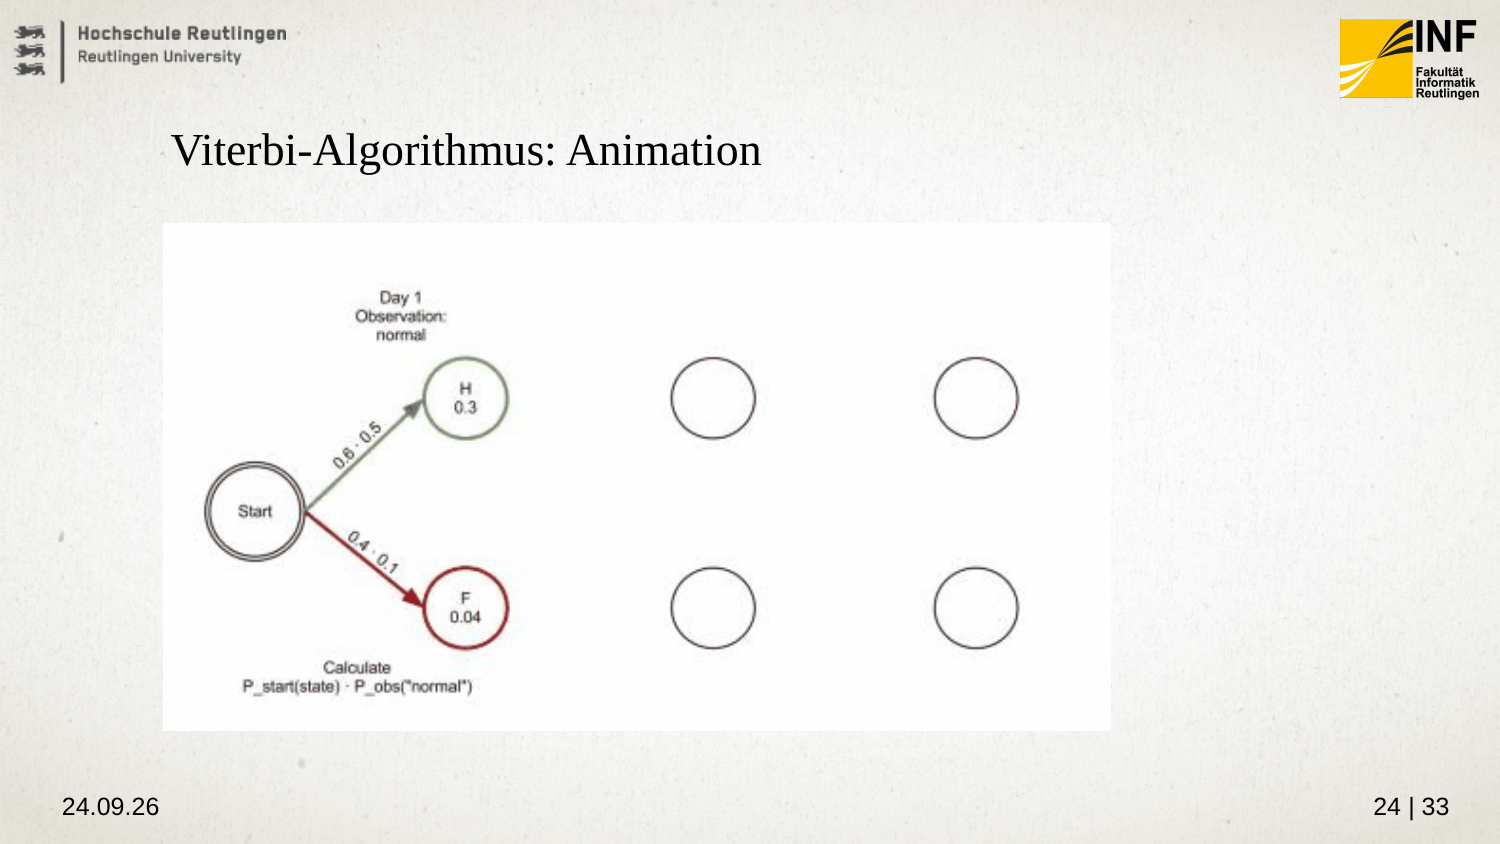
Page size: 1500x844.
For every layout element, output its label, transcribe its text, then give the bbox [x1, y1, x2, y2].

picture [0, 0, 1500, 844]
title Viterbi-Algorithmus: Animation [159, 106, 1341, 188]
